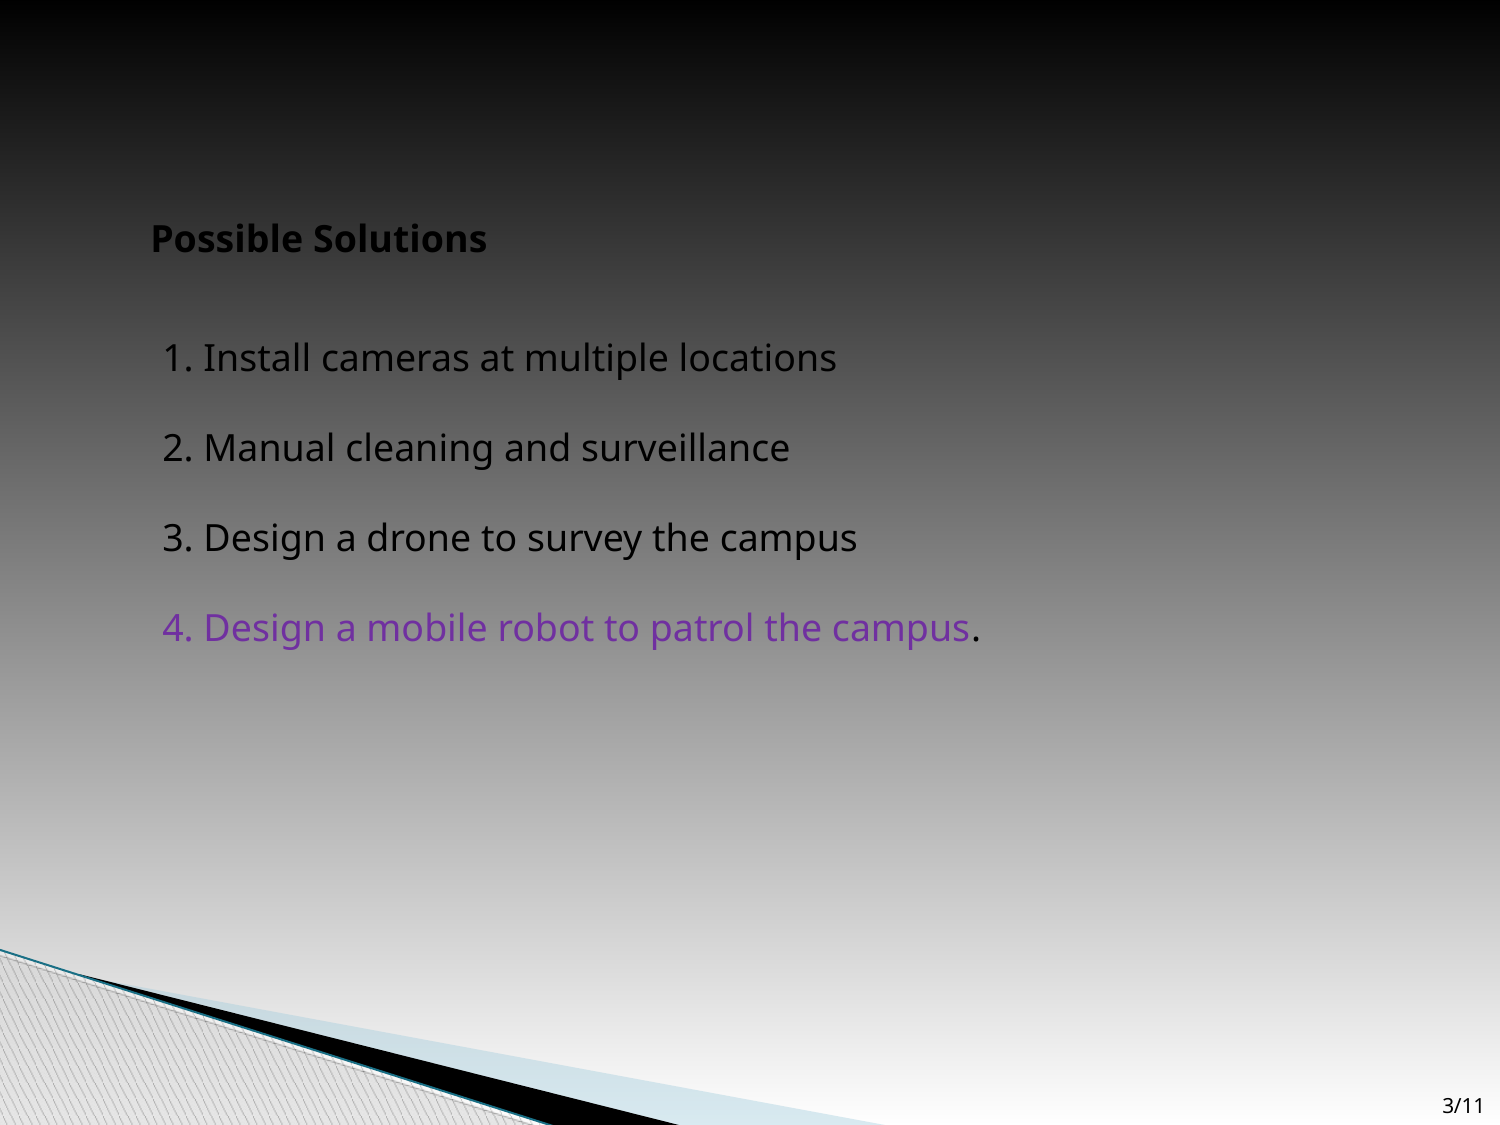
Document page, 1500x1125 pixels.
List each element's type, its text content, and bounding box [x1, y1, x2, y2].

text_box Possible Solutions [135, 208, 1317, 268]
footer 3/11 [1114, 1065, 1500, 1125]
text_box 1. Install cameras at multiple locations 2. Manual cleaning and surveillance 3. Design a drone to survey the campus 4. Design a mobile robot to patrol the campus. [147, 326, 1447, 657]
